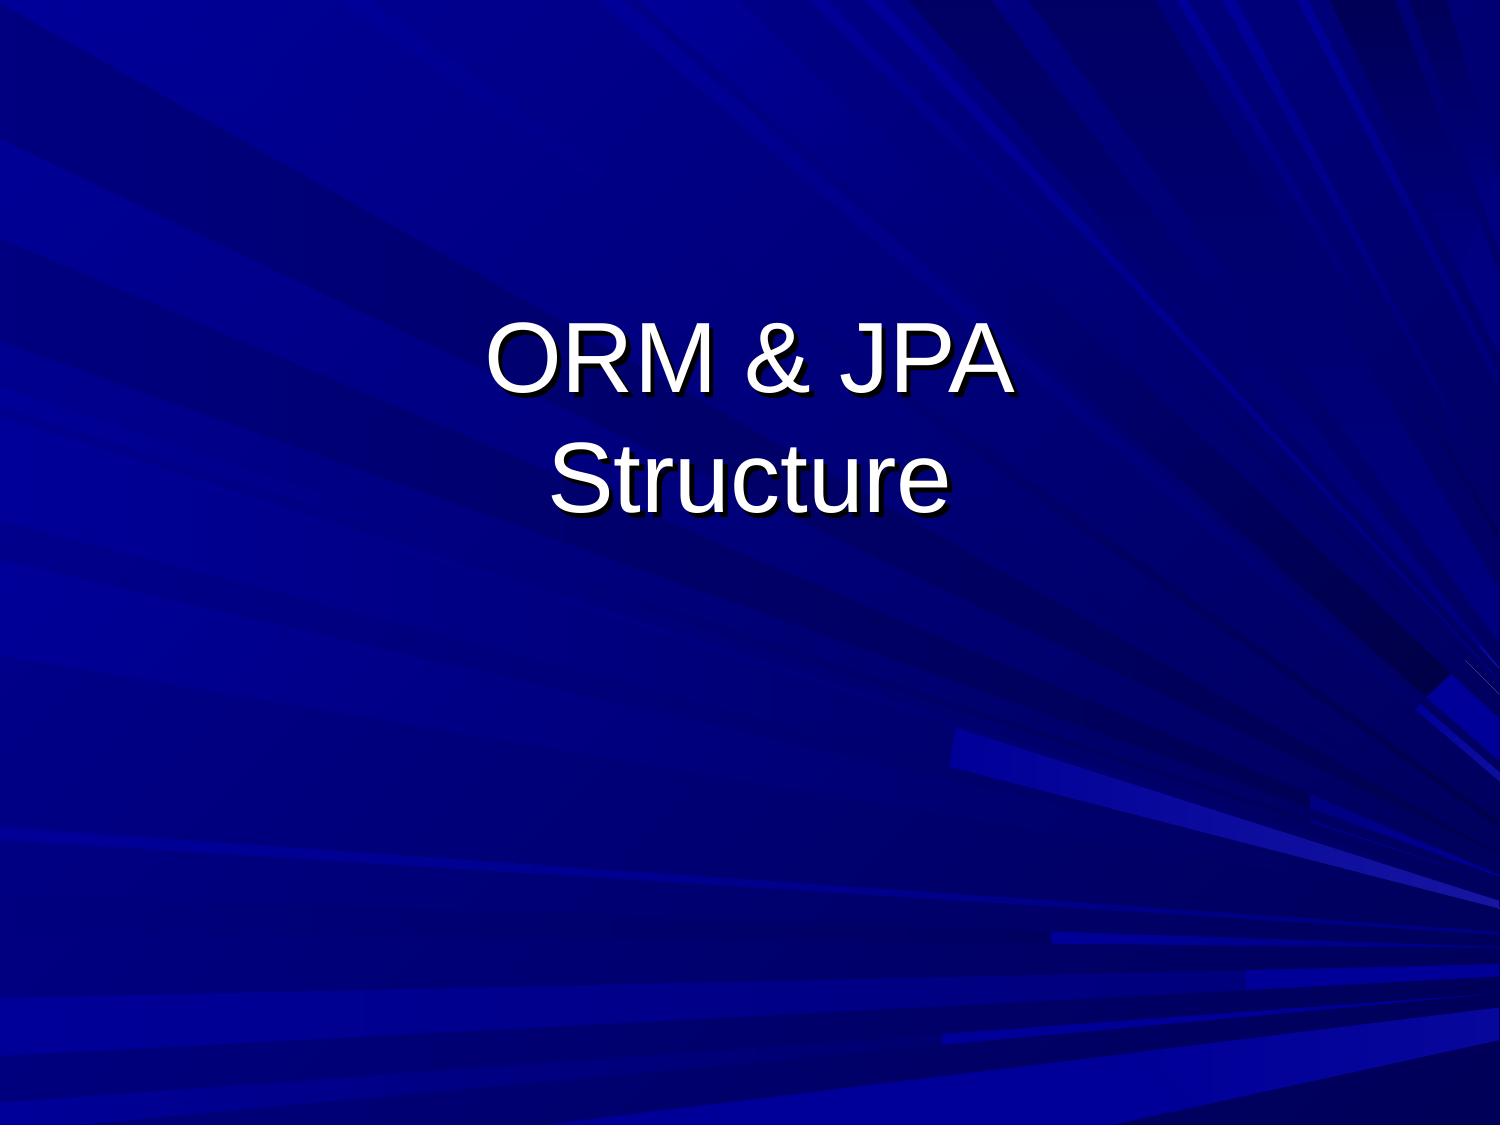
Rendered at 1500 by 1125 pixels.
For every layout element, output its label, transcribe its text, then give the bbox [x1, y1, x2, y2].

title ORM & JPA Structure [75, 262, 1426, 563]
